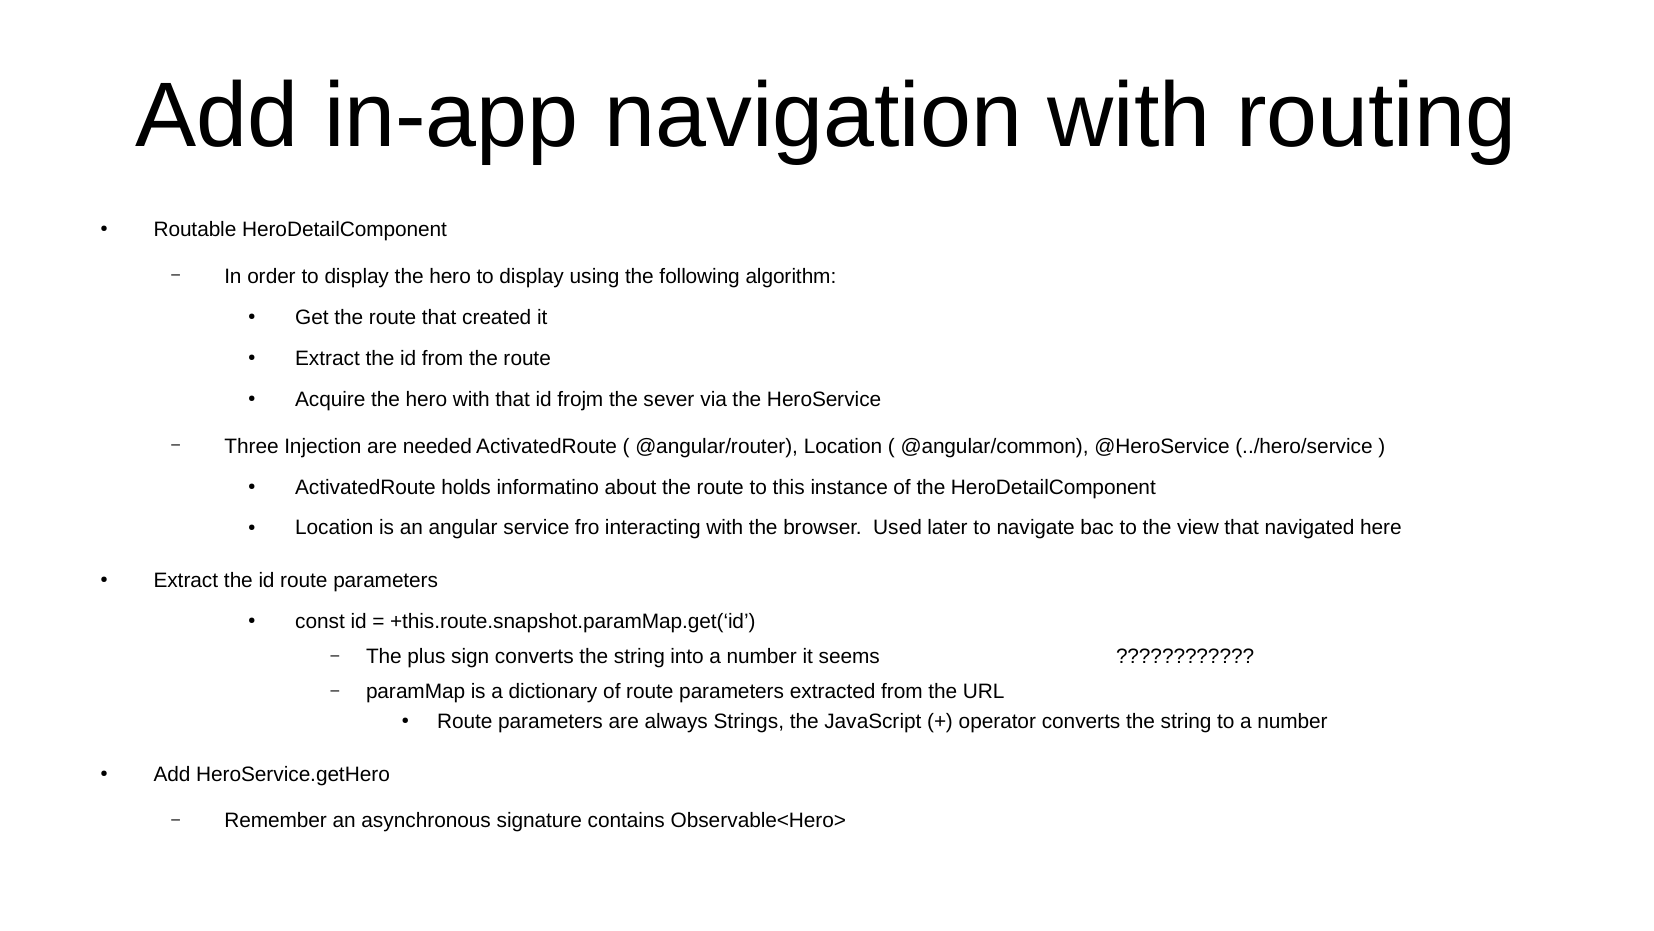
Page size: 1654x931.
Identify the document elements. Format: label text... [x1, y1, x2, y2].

list Routable HeroDetailComponent In order to display the hero to display using the following algorithm: Get the route that created it Extract the id from the route Acquire the hero with that id frojm the sever via the HeroService Three Injection are needed ActivatedRoute ( @angular/router), Location ( @angular/common), @HeroService (../hero/service ) ActivatedRoute holds informatino about the route to this instance of the HeroDetailComponent Location is an angular service fro interacting with the browser. Used later to navigate bac to the view that navigated here Extract the id route parameters const id = +this.route.snapshot.paramMap.get(‘id’) The plus sign converts the string into a number it seems ???????????? paramMap is a dictionary of route parameters extracted from the URL Route parameters are always Strings, the JavaScript (+) operator converts the string to a number Add HeroService.getHero Remember an asynchronous signature contains Observable<Hero> [82, 217, 1621, 886]
title Add in-app navigation with routing [82, 37, 1571, 193]
